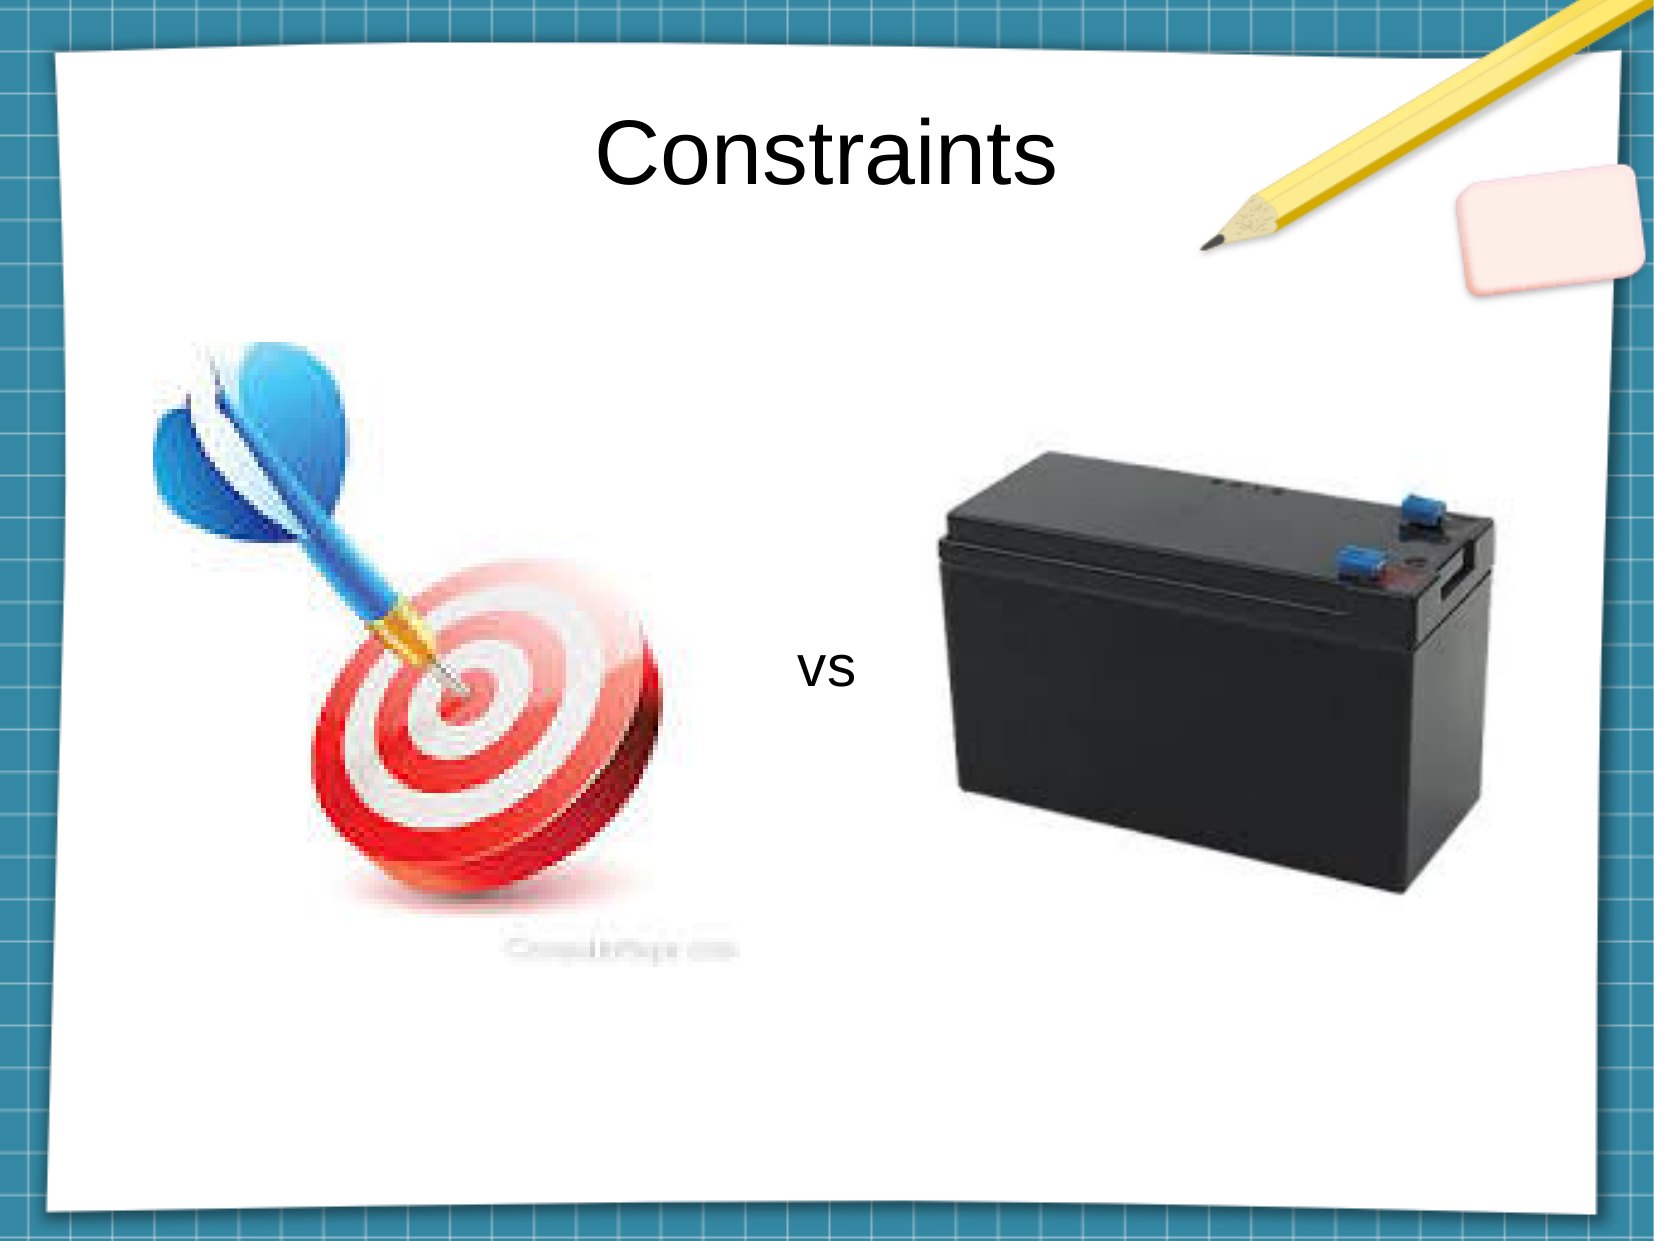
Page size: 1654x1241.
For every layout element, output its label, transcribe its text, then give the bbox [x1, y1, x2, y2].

title Constraints [82, 49, 1571, 257]
picture [0, 0, 1654, 1241]
text_box vs [783, 625, 872, 706]
